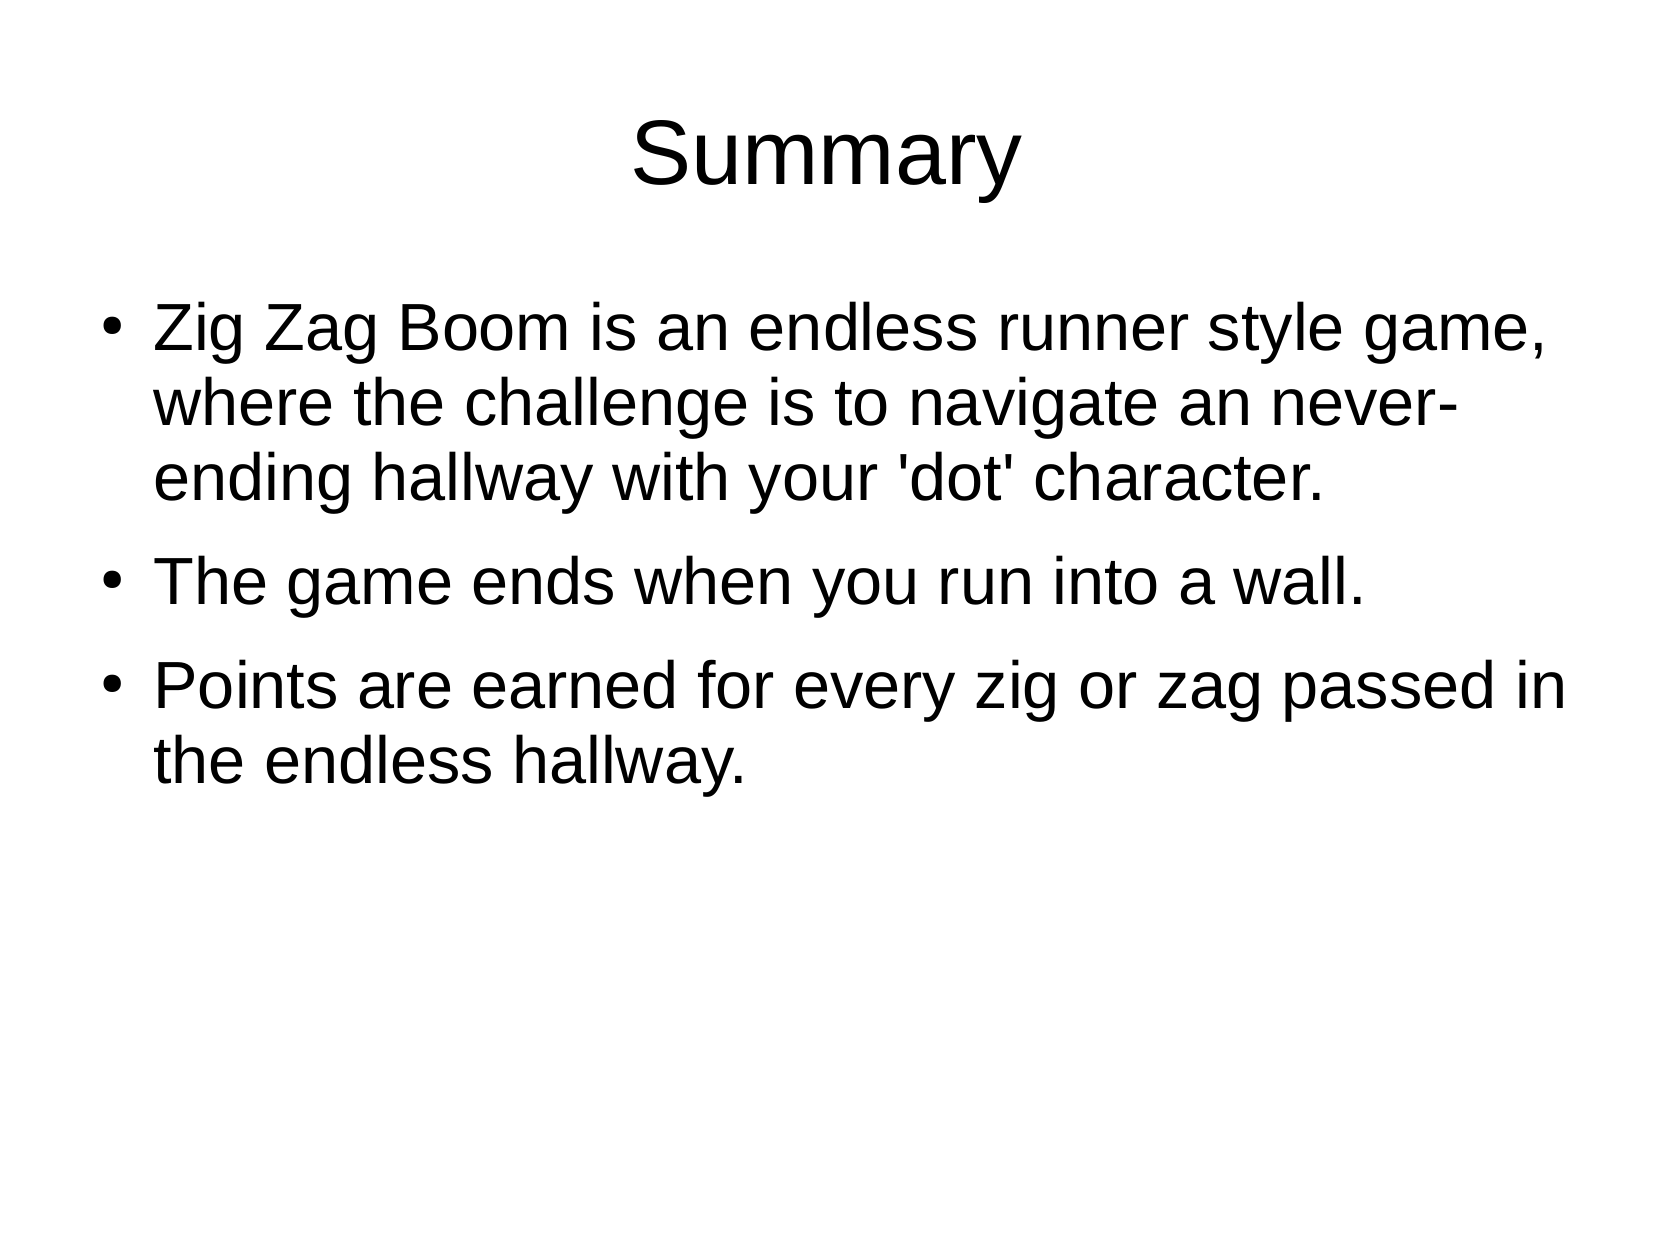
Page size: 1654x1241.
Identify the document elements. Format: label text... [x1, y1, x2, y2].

title Summary [82, 49, 1571, 257]
list Zig Zag Boom is an endless runner style game, where the challenge is to navigate an never-ending hallway with your 'dot' character. The game ends when you run into a wall. Points are earned for every zig or zag passed in the endless hallway. [82, 290, 1571, 1109]
